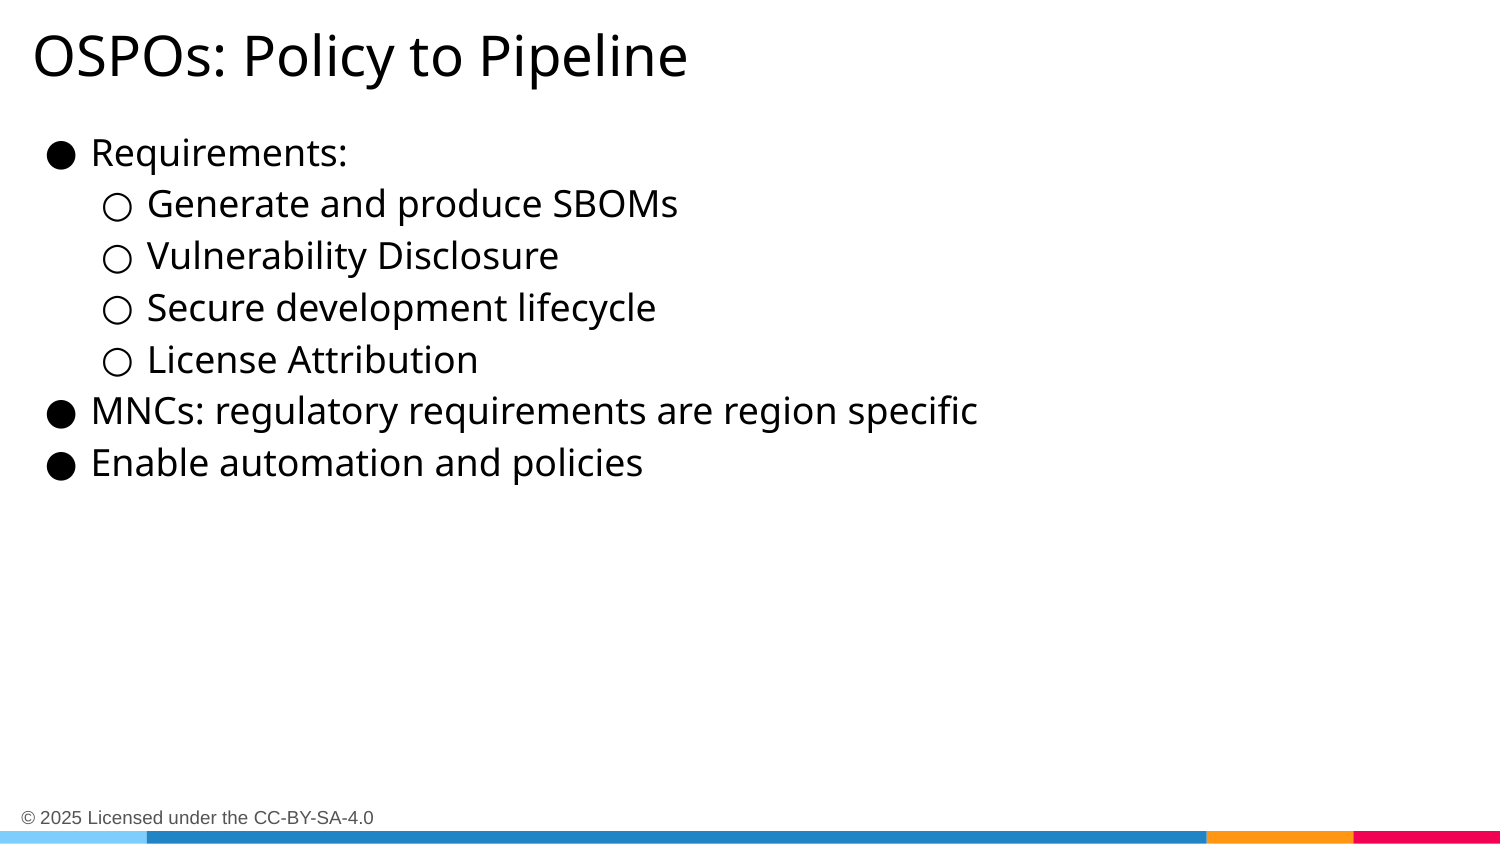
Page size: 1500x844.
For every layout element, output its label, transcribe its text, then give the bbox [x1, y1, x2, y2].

list Requirements: Generate and produce SBOMs Vulnerability Disclosure Secure development lifecycle License Attribution MNCs: regulatory requirements are region specific Enable automation and policies [23, 110, 1487, 803]
title OSPOs: Policy to Pipeline [21, 15, 1354, 100]
